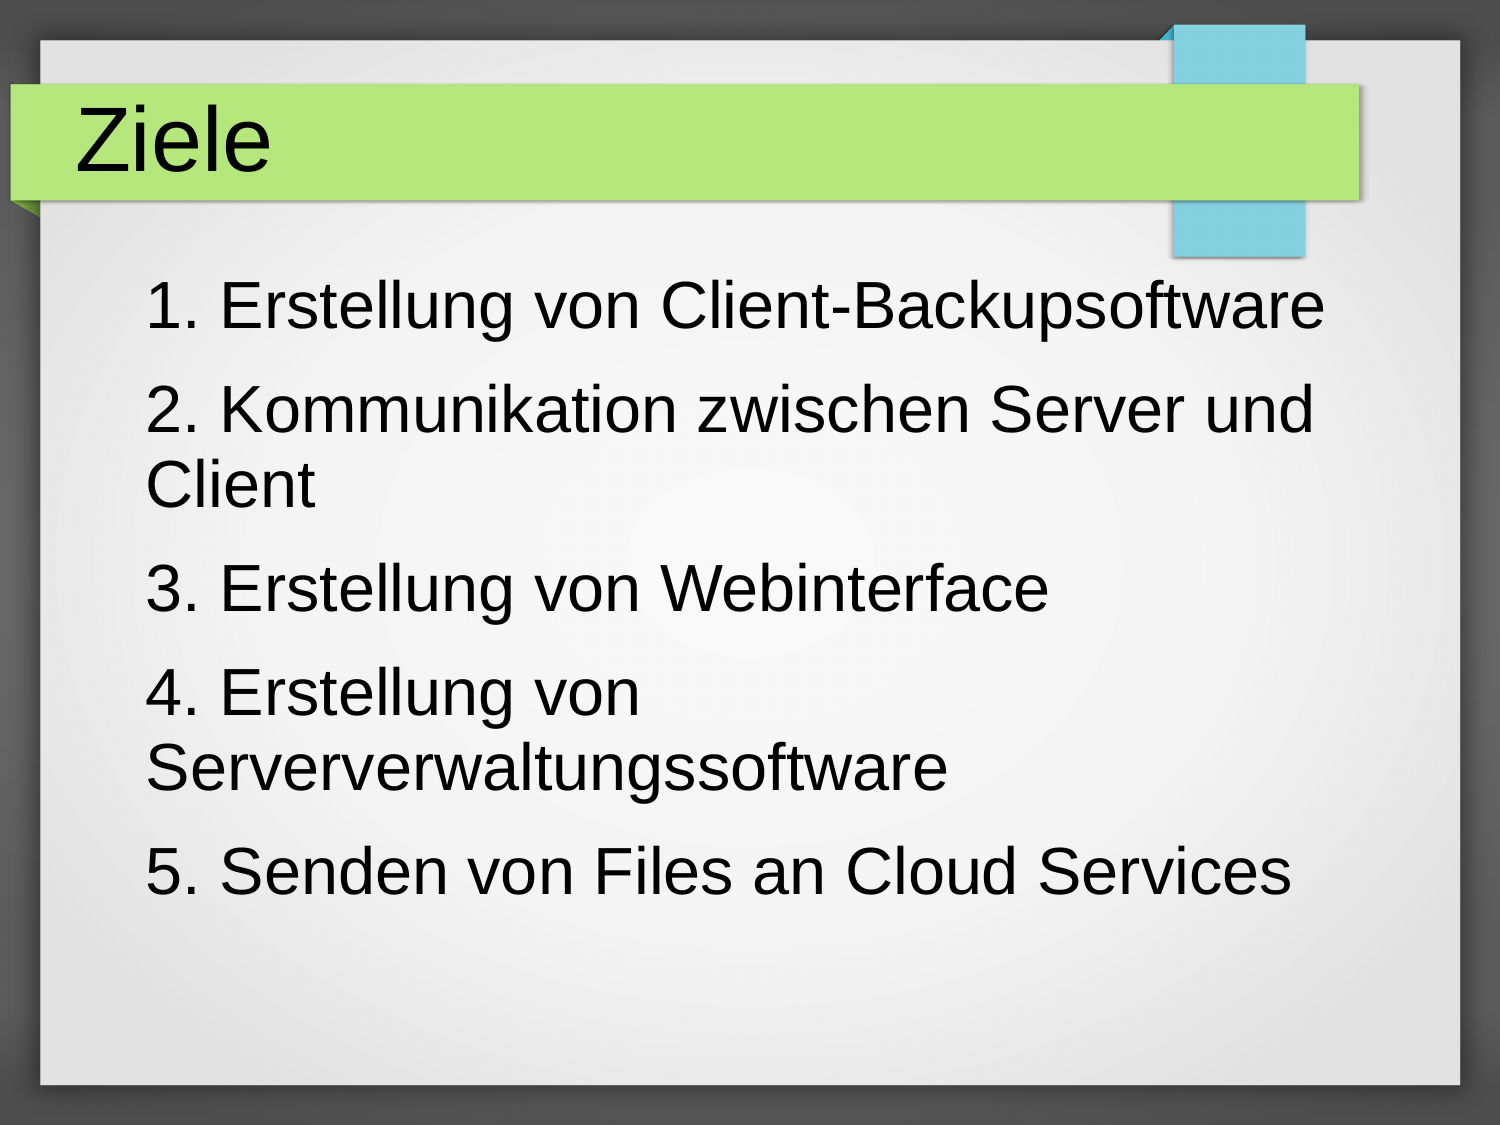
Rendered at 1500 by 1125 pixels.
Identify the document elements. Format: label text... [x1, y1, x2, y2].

picture [0, 0, 1500, 1125]
list 1. Erstellung von Client-Backupsoftware 2. Kommunikation zwischen Server und Client 3. Erstellung von Webinterface 4. Erstellung von Serververwaltungssoftware 5. Senden von Files an Cloud Services [75, 267, 1425, 921]
title Ziele [75, 36, 1147, 242]
